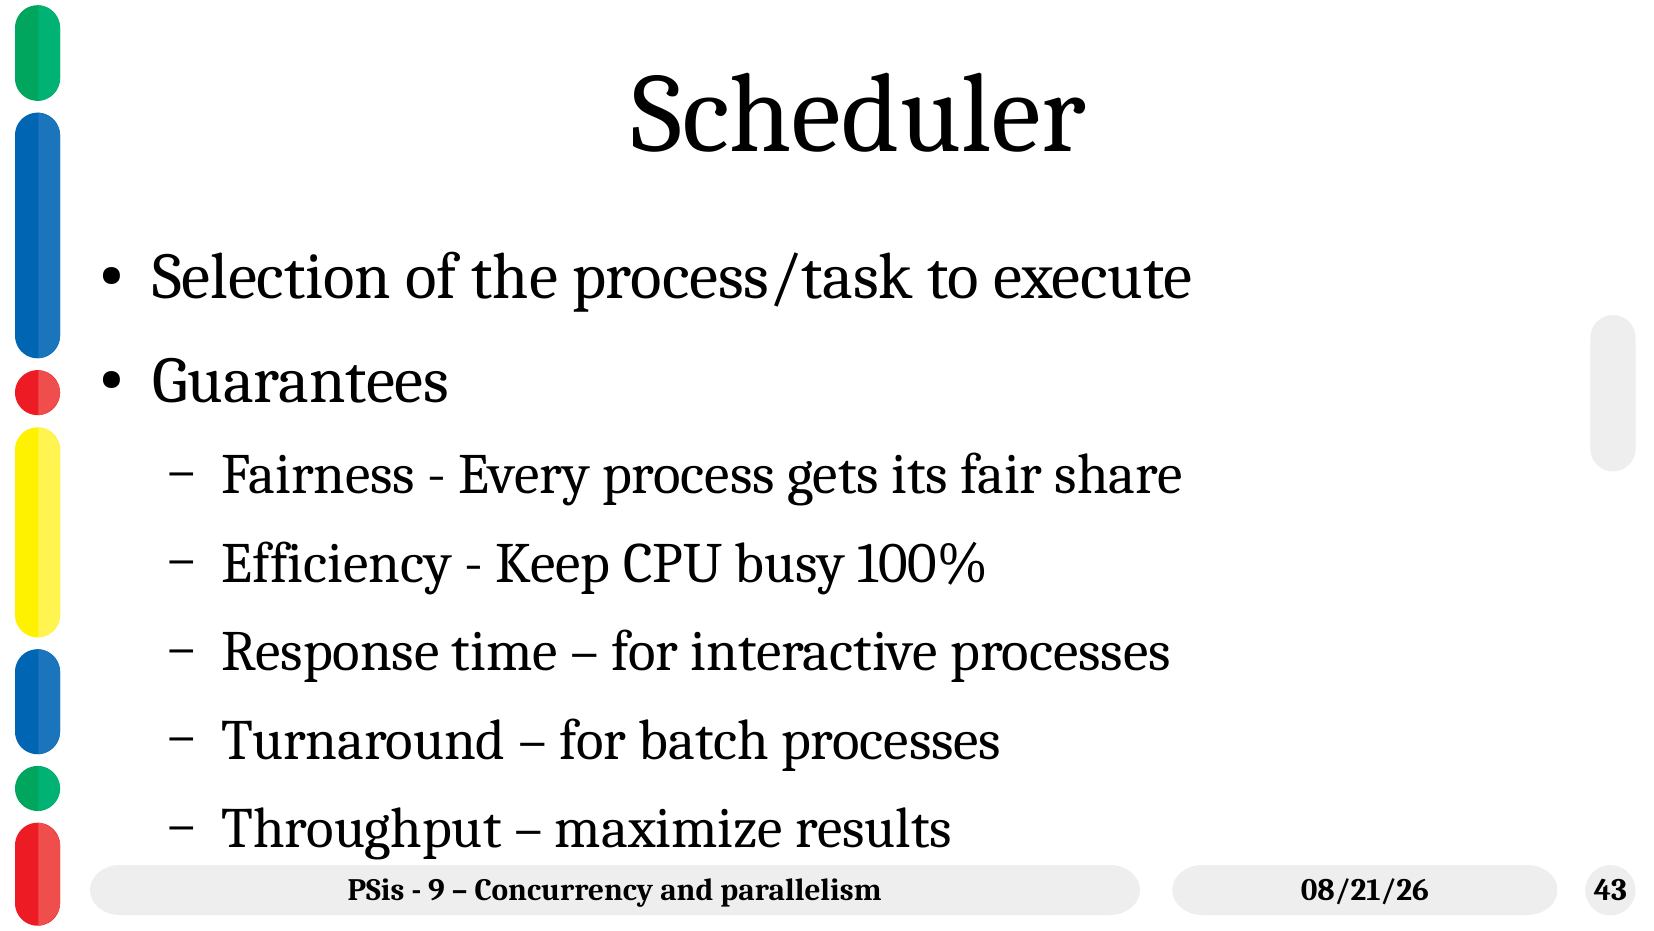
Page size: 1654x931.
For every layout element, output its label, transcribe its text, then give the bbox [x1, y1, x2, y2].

title Scheduler [82, 37, 1636, 193]
list Selection of the process/task to execute Guarantees Fairness - Every process gets its fair share Efficiency - Keep CPU busy 100% Response time – for interactive processes Turnaround – for batch processes Throughput – maximize results [82, 240, 1571, 866]
